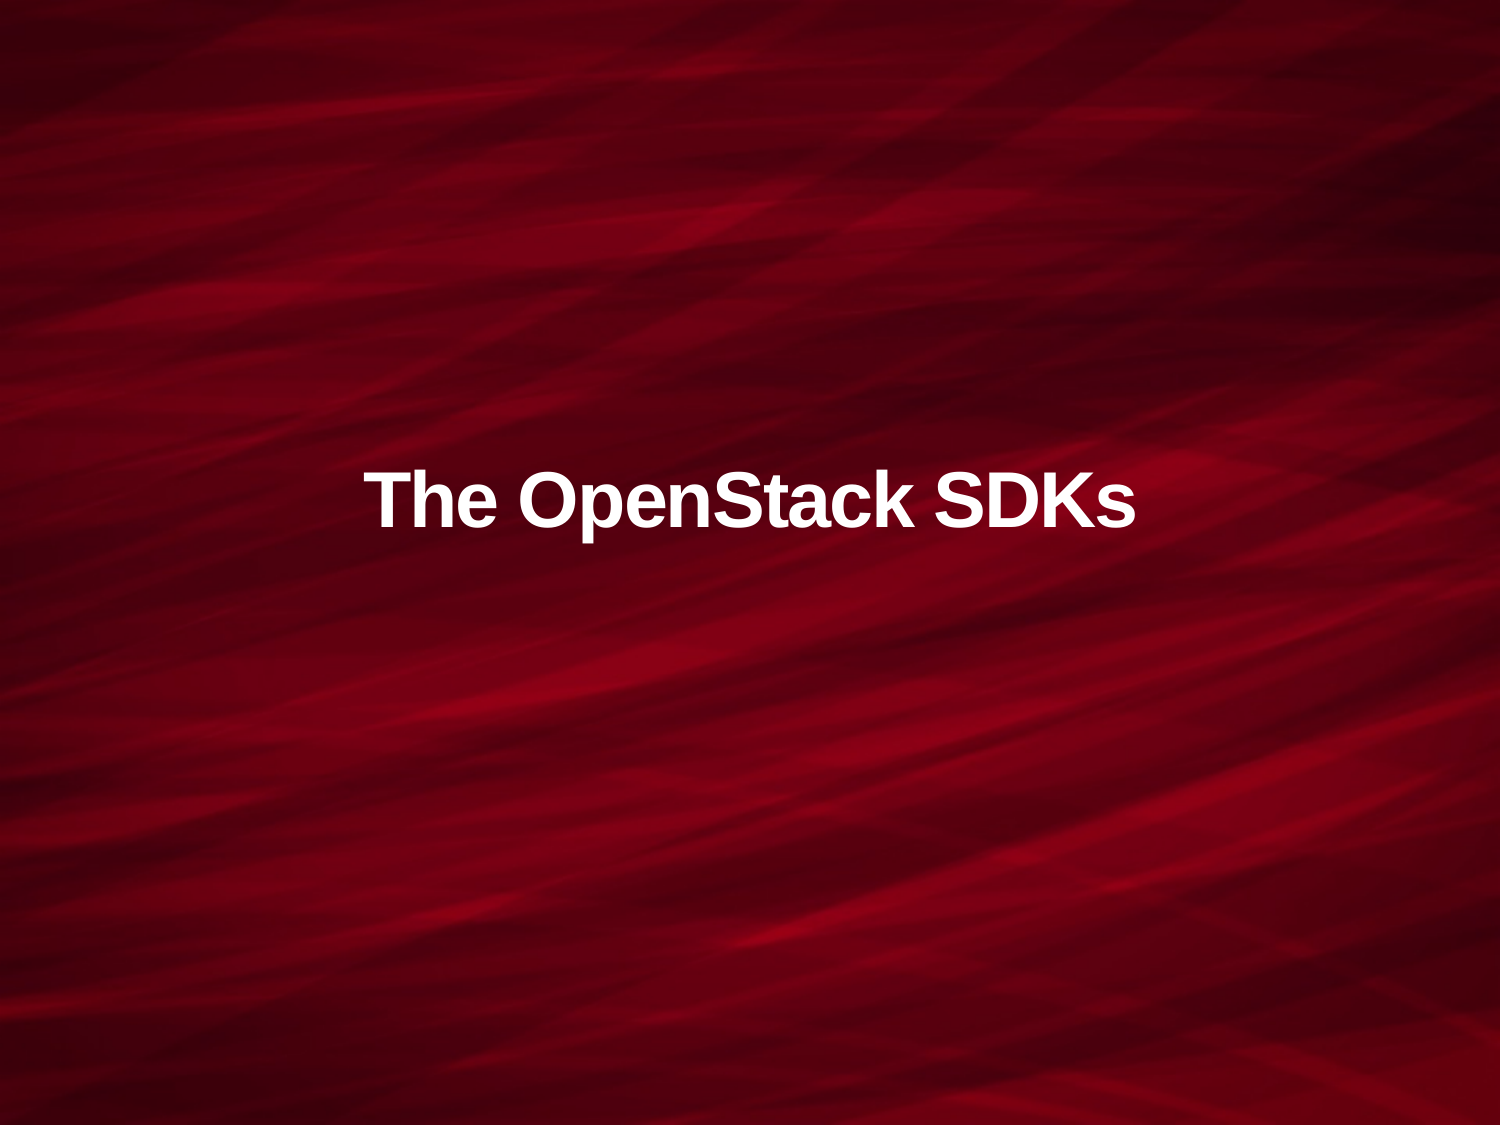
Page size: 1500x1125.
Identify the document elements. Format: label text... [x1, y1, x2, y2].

title The OpenStack SDKs [94, 518, 1407, 607]
